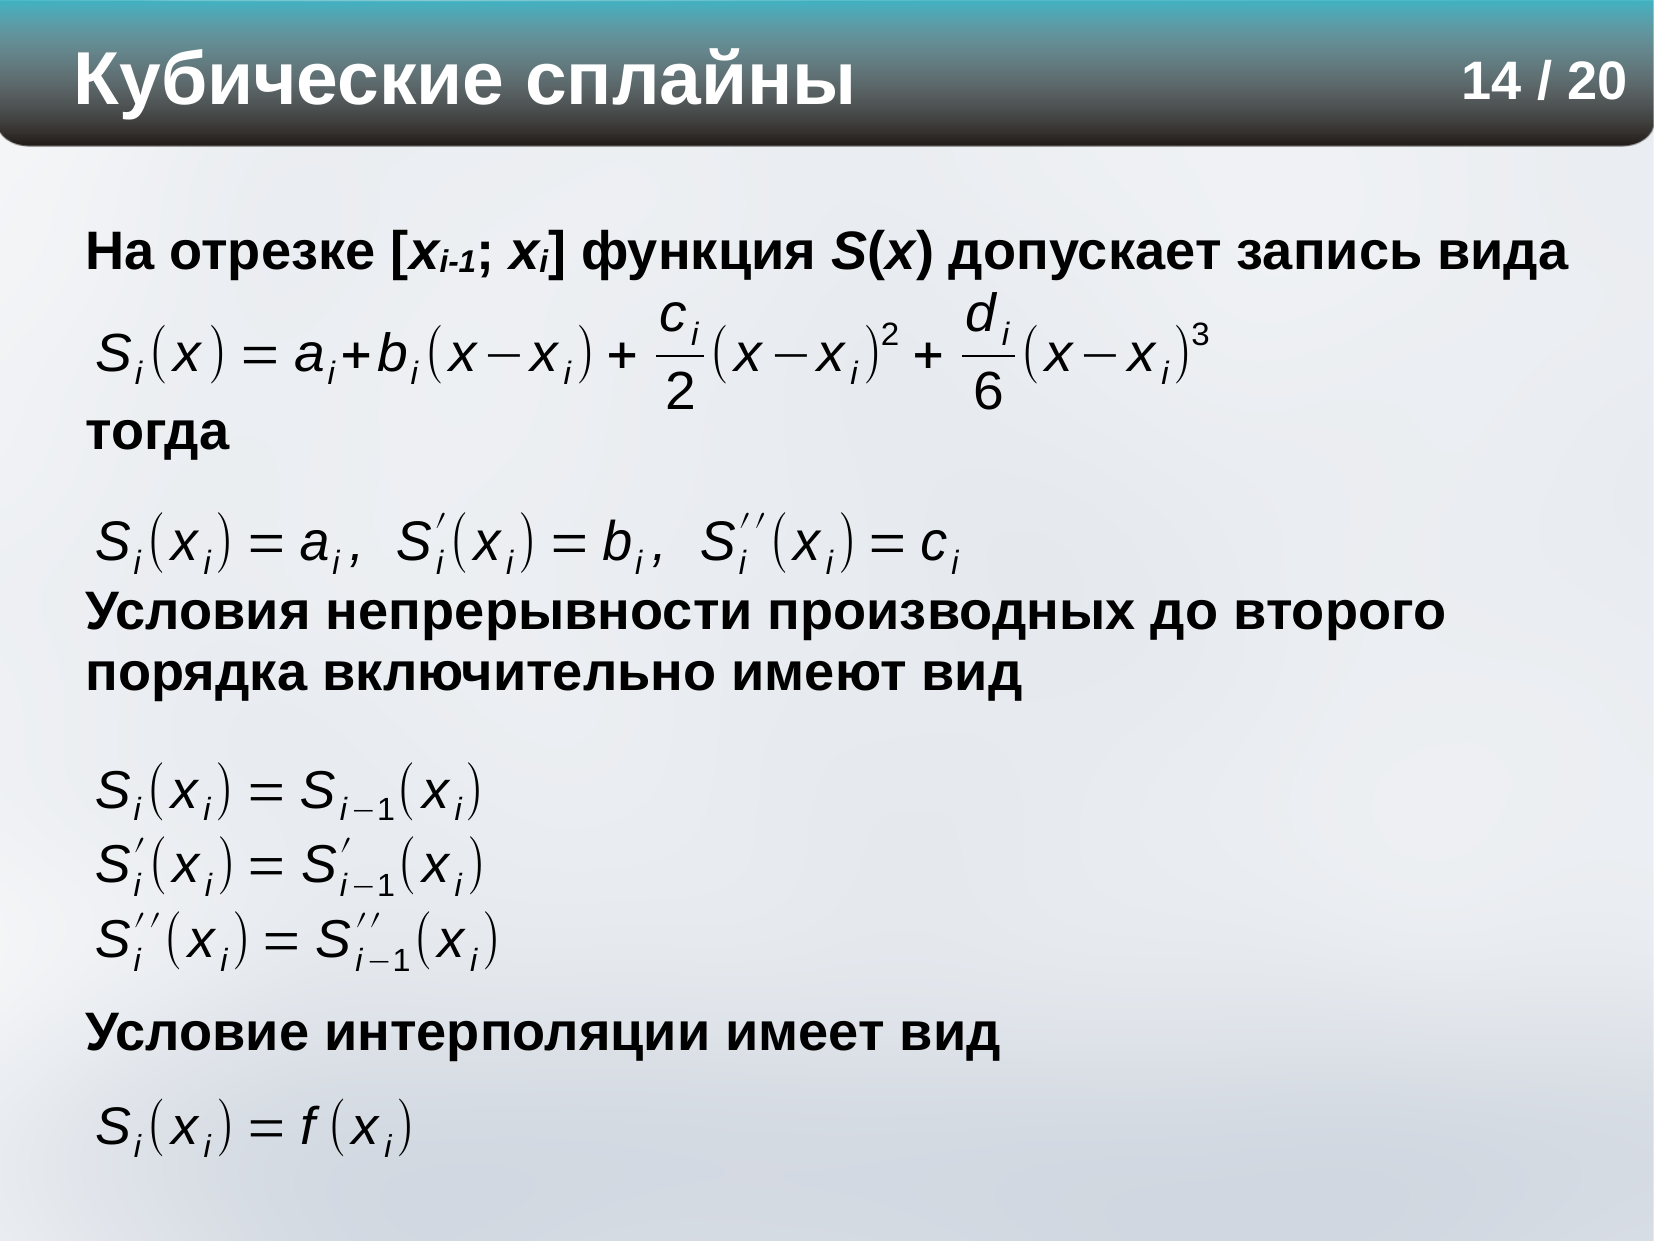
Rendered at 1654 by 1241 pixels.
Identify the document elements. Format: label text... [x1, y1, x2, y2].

picture [0, 0, 1654, 1241]
chart [88, 505, 969, 581]
text_box Кубические сплайны [59, 29, 1359, 129]
chart [88, 1095, 422, 1165]
text_box <number> / 20 [1446, 42, 1654, 179]
chart [88, 283, 1216, 421]
chart [88, 759, 507, 978]
text_box На отрезке [xi-1; xi] функция S(x) допускает запись вида тогда Условия непрерывности производных до второго порядка включительно имеют вид Условие интерполяции имеет вид [70, 212, 1595, 1088]
